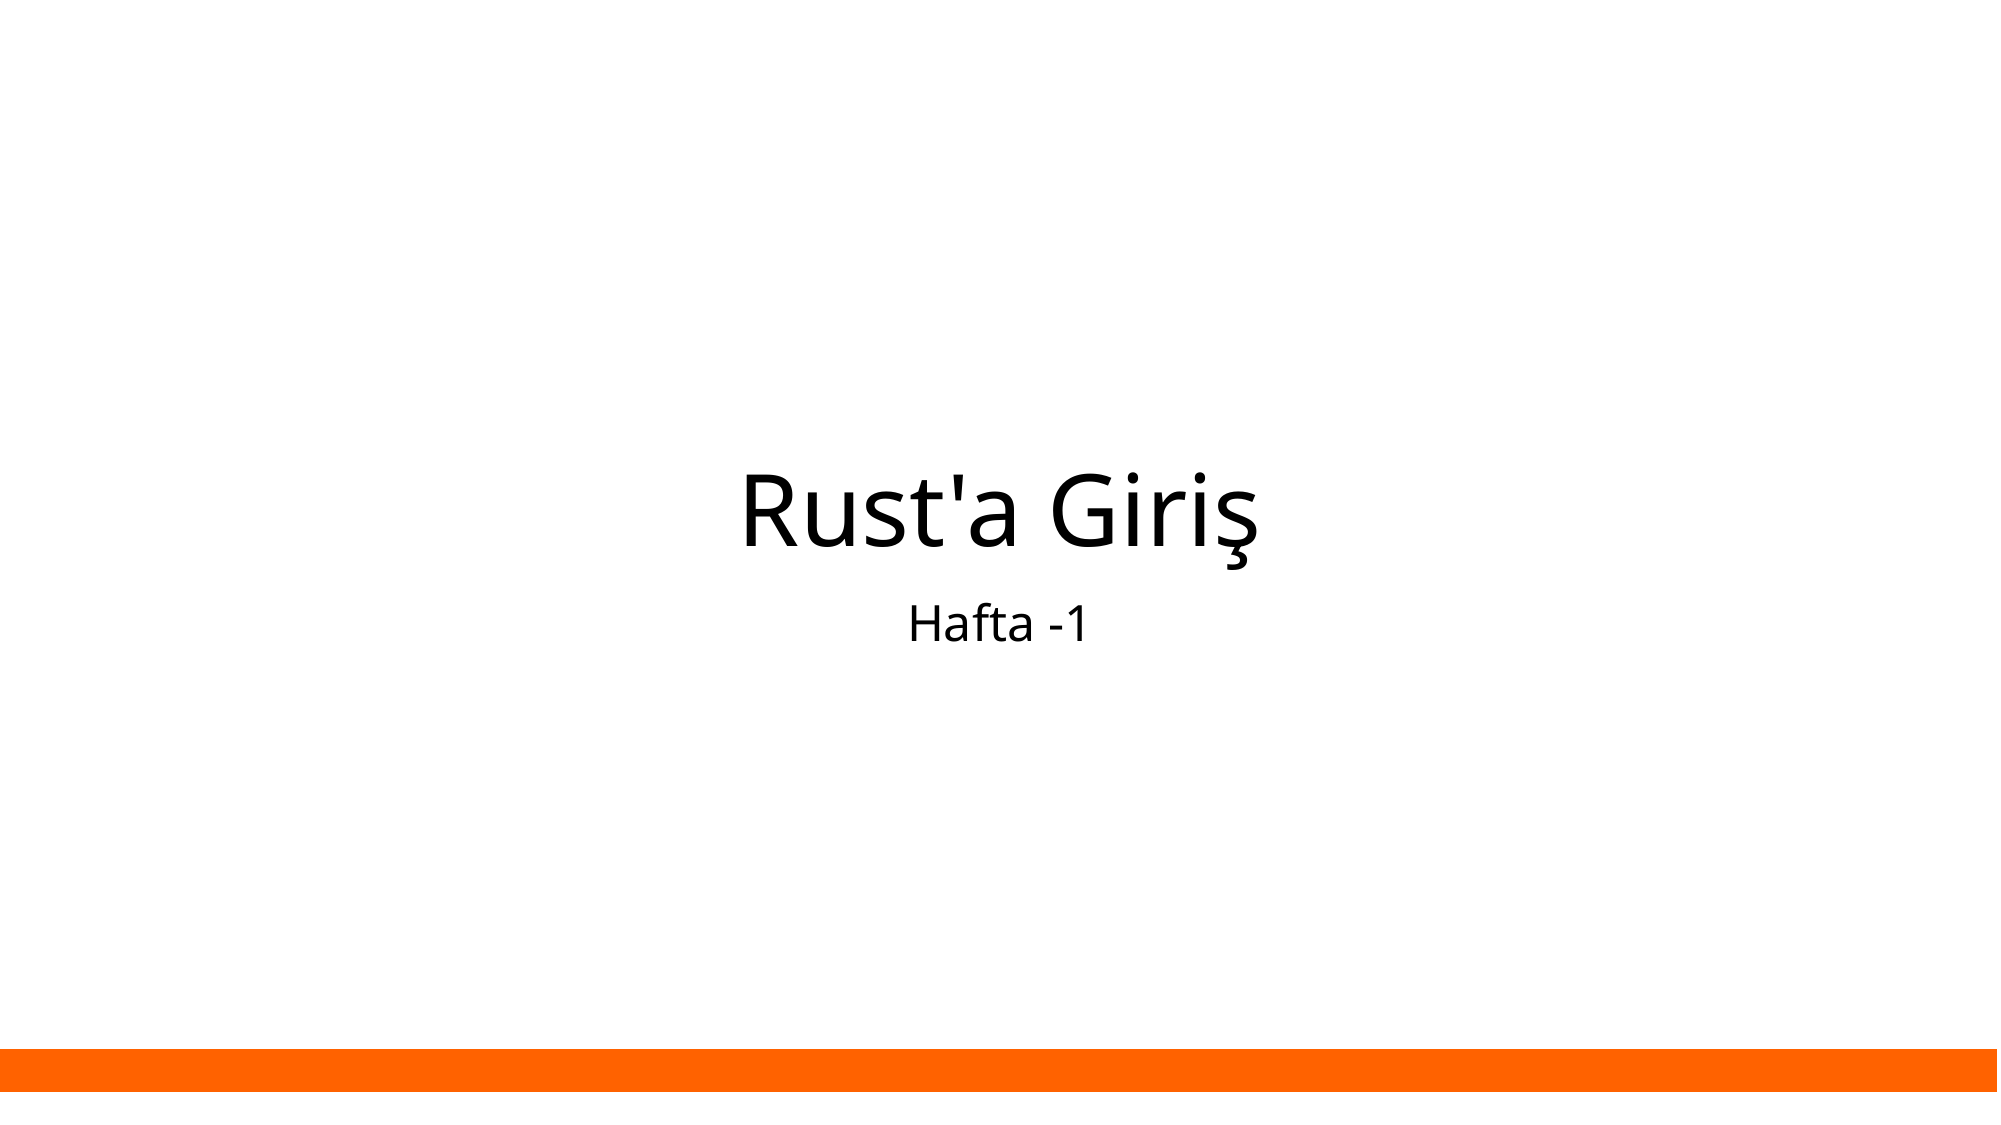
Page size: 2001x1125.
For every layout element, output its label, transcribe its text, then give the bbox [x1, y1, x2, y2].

subtitle Hafta -1 [249, 590, 1750, 863]
text_box [0, 1049, 1997, 1092]
title Rust'a Giriş [249, 184, 1750, 576]
